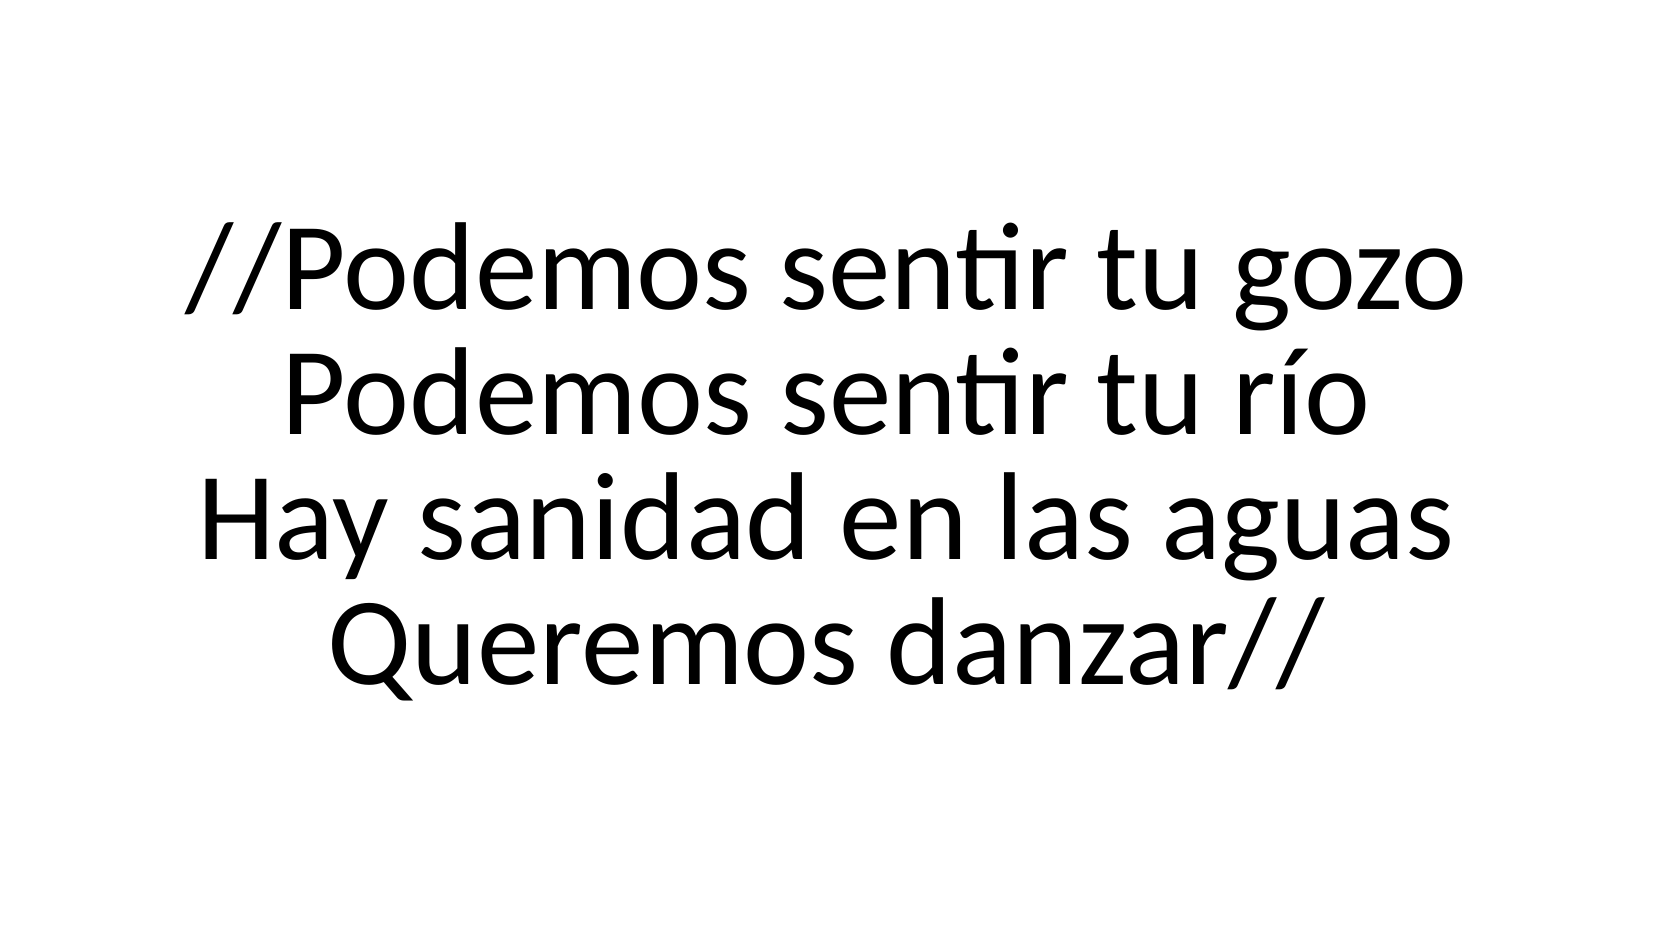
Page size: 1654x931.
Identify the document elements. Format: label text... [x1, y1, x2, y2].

title //Podemos sentir tu gozo Podemos sentir tu río Hay sanidad en las aguas Queremos danzar// [0, 1, 1654, 931]
